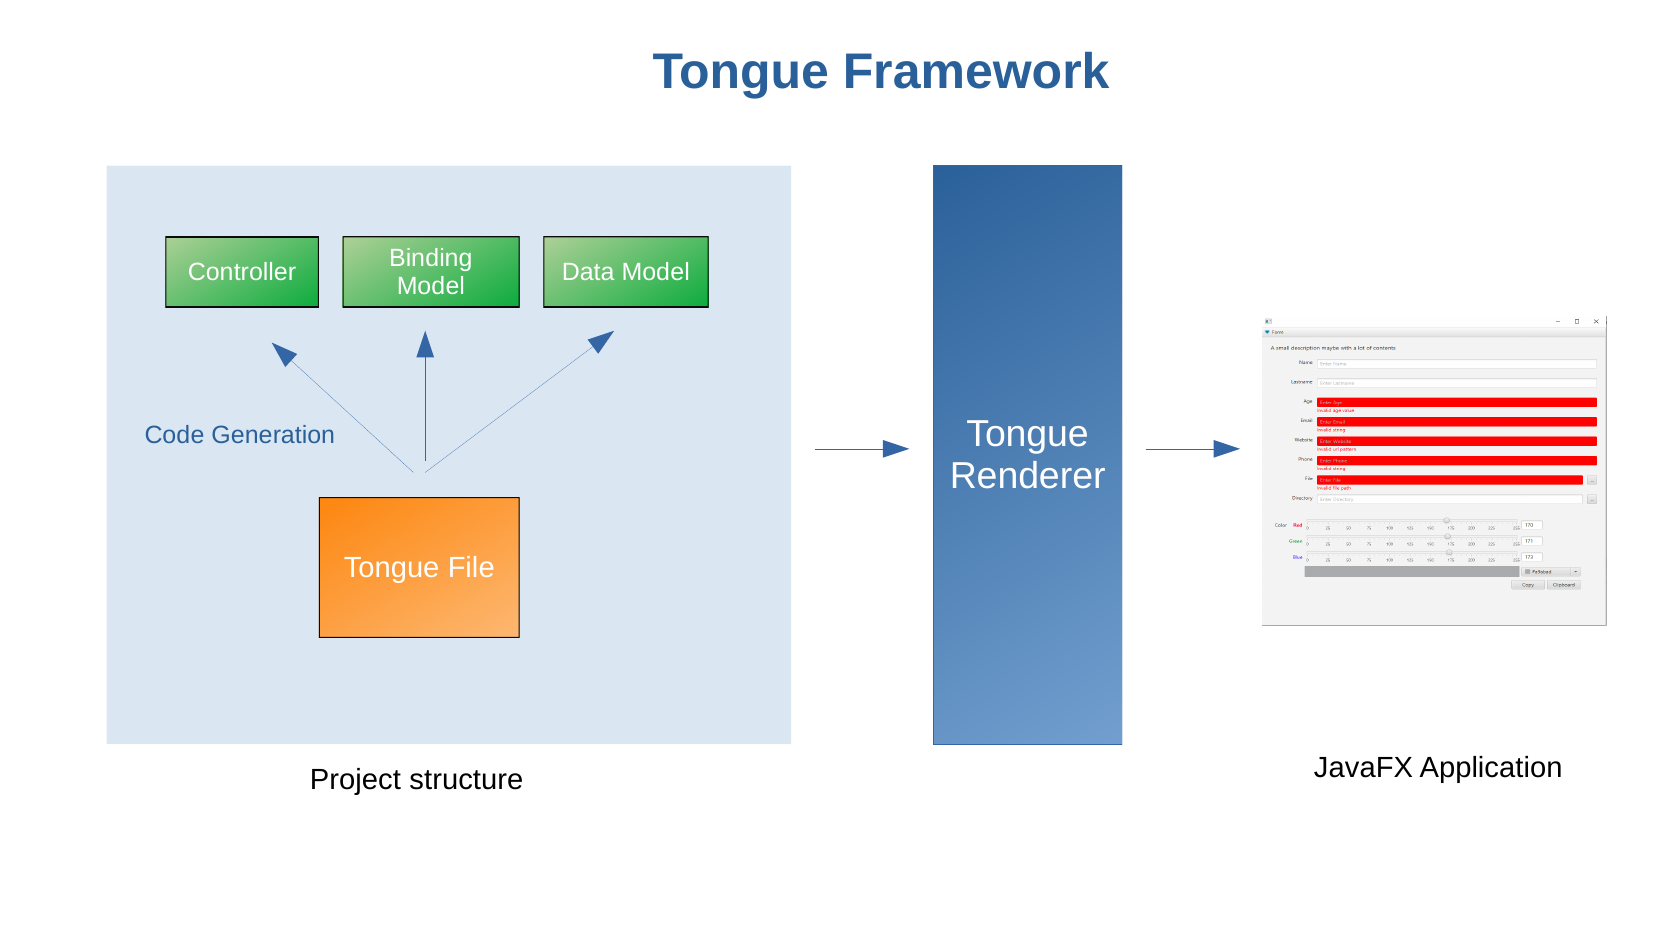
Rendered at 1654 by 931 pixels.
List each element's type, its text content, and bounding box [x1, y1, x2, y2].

text_box Controller [165, 236, 319, 308]
text_box Project structure [295, 755, 556, 815]
text_box Tongue Renderer [933, 165, 1123, 745]
text_box Data Model [543, 236, 709, 308]
text_box Code Generation [129, 413, 355, 461]
text_box Binding Model [342, 236, 520, 308]
picture [1262, 316, 1607, 626]
text_box [106, 165, 792, 745]
text_box JavaFX Application [1299, 744, 1595, 804]
text_box Tongue Framework [637, 35, 1146, 107]
text_box Tongue File [318, 497, 520, 638]
